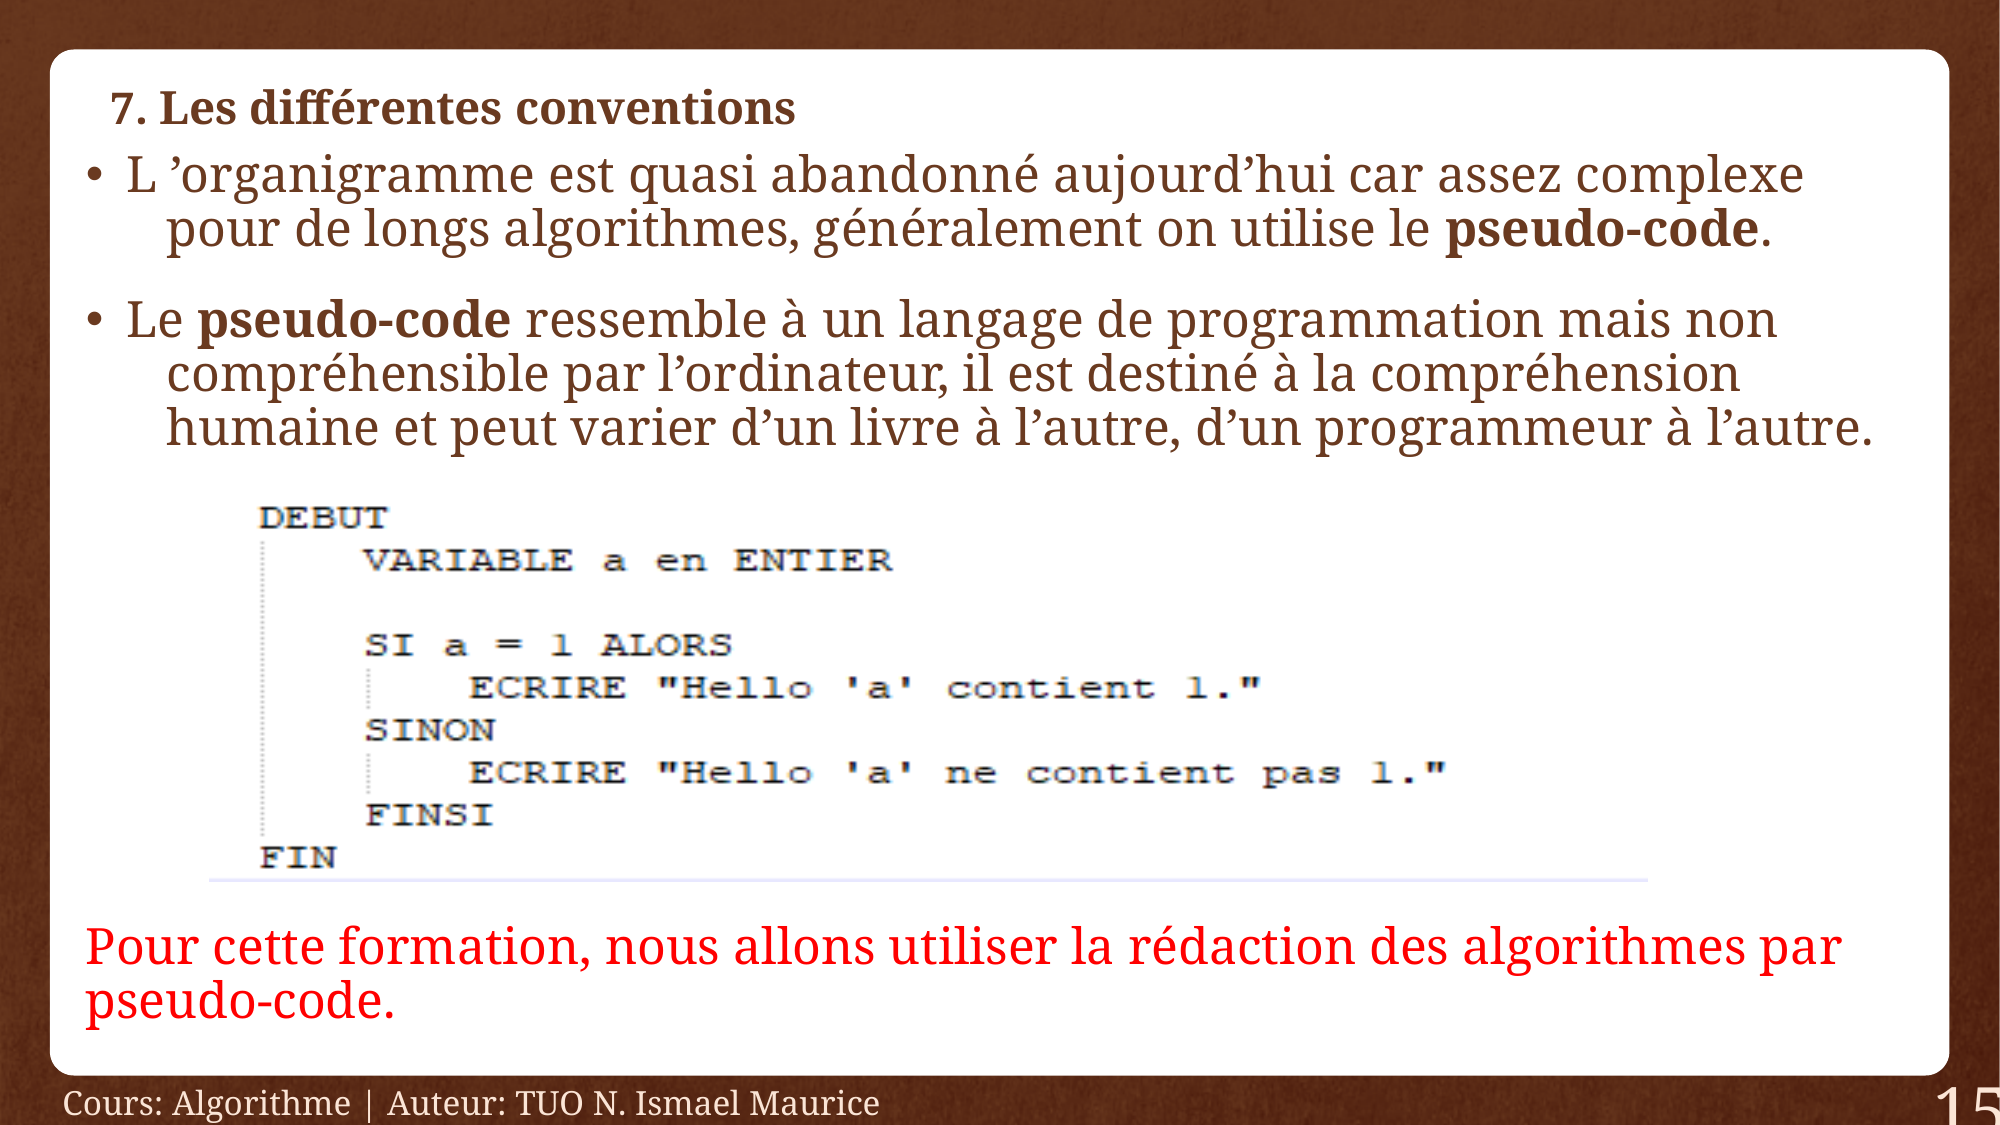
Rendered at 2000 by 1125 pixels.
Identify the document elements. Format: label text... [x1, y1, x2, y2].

list L ’organigramme est quasi abandonné aujourd’hui car assez complexe pour de longs algorithmes, généralement on utilise le pseudo-code. Le pseudo-code ressemble à un langage de programmation mais non compréhensible par l’ordinateur, il est destiné à la compréhension humaine et peut varier d’un livre à l’autre, d’un programmeur à l’autre. [70, 141, 1929, 494]
text_box Pour cette formation, nous allons utiliser la rédaction des algorithmes par pseudo-code. [70, 913, 1887, 1062]
picture [209, 468, 1648, 882]
text_box Cours: Algorithme | Auteur: TUO N. Ismael Maurice [47, 1074, 1264, 1125]
text_box [1918, 1061, 2000, 1112]
title 7. Les différentes conventions [95, 68, 1696, 142]
